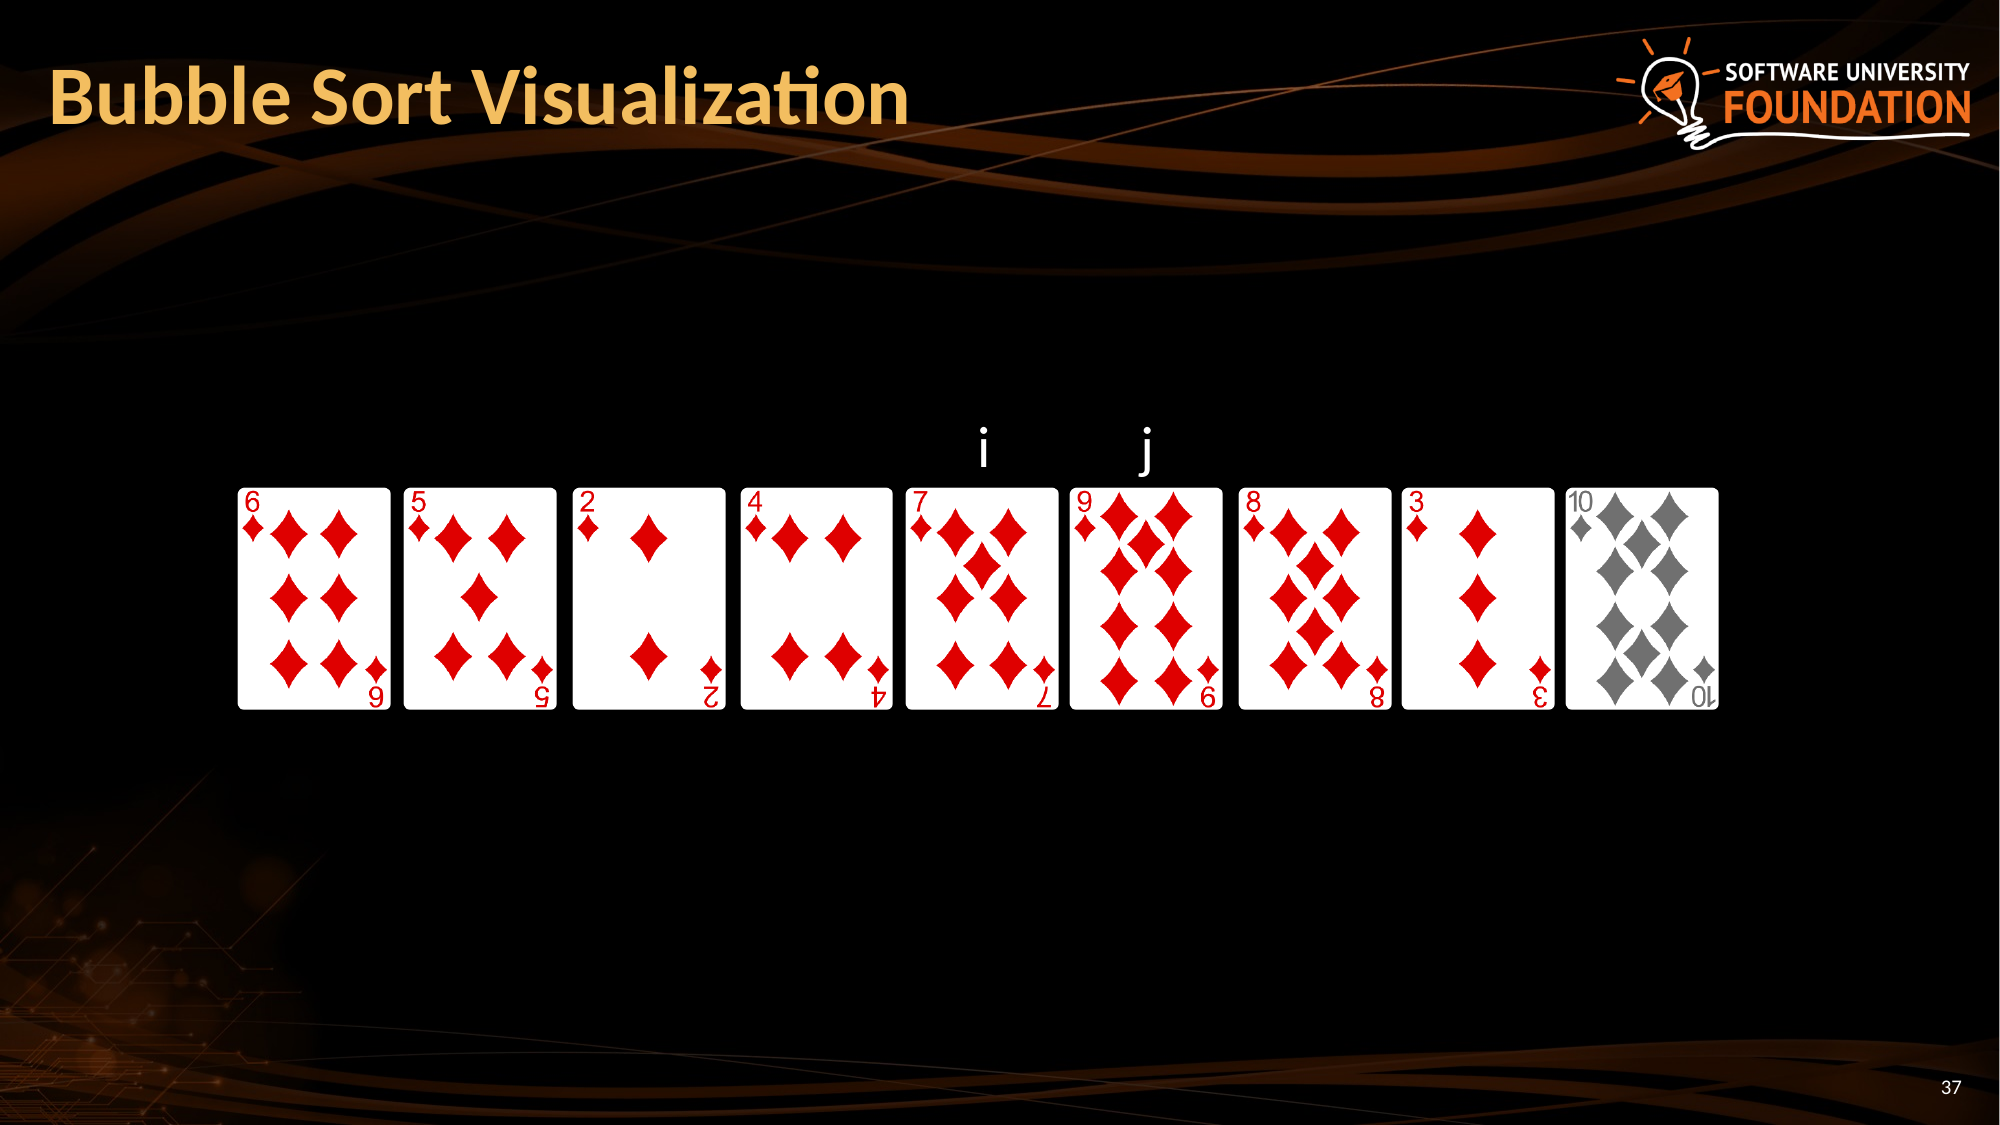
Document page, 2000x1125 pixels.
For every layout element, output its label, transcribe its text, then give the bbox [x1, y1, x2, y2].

picture [0, 0, 2000, 1125]
title Bubble Sort Visualization [30, 6, 1602, 189]
text_box j [1126, 401, 1170, 487]
text_box i [962, 401, 1006, 487]
slide_number <number> [1897, 1070, 1968, 1103]
